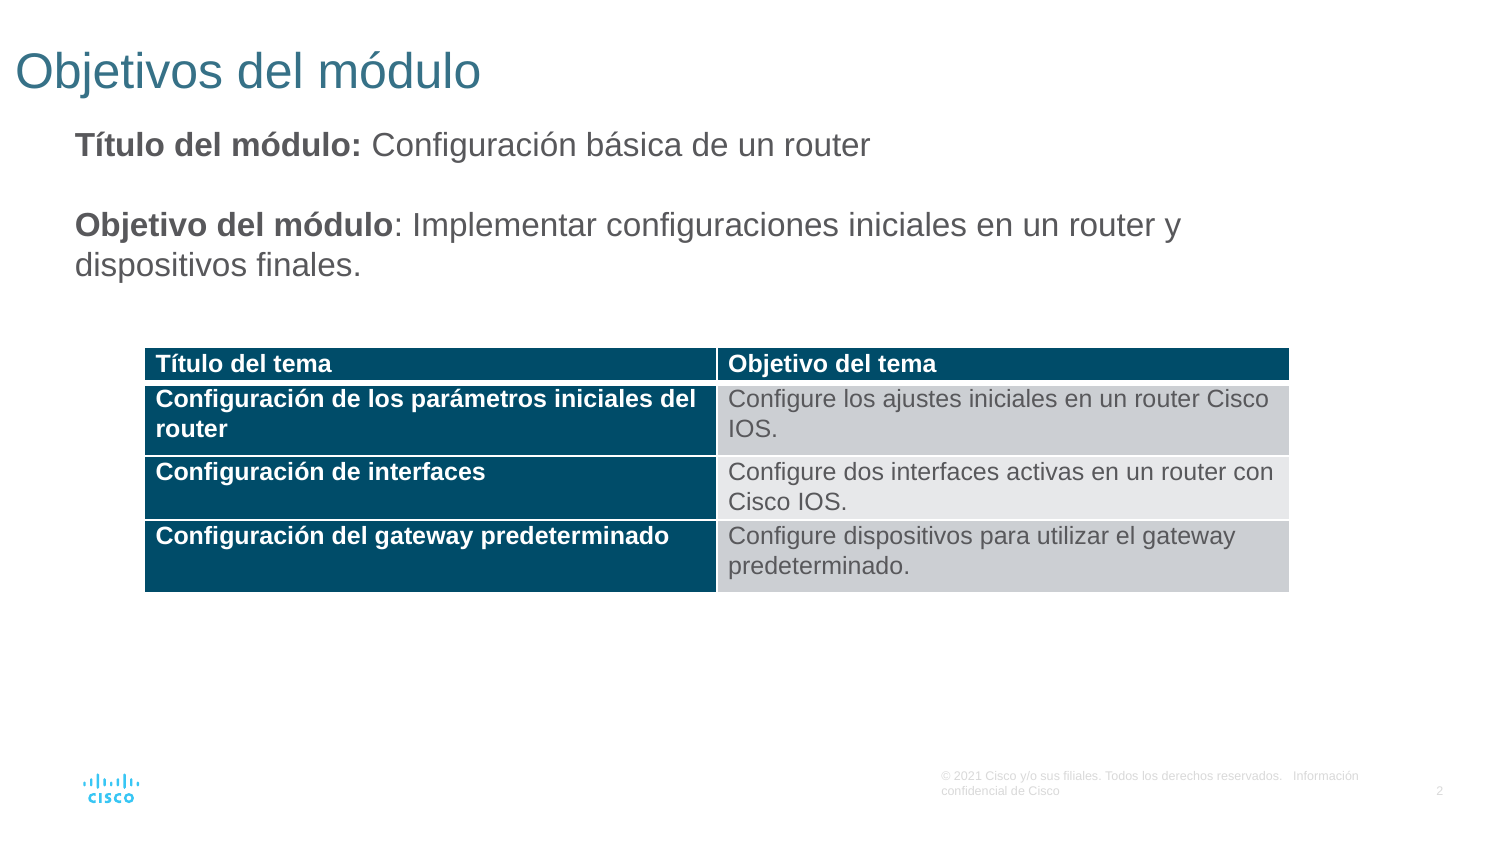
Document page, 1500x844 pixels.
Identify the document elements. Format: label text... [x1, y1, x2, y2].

text_box Título del módulo: Configuración básica de un router Objetivo del módulo: Implementar configuraciones iniciales en un router y dispositivos finales. [59, 115, 1375, 336]
table_header Objetivo del tema [718, 348, 1289, 380]
title Objetivos del módulo [0, 6, 1500, 131]
table_header Título del tema [145, 348, 716, 380]
table_cell Configure dos interfaces activas en un router con Cisco IOS. [718, 457, 1289, 519]
table_cell Configure los ajustes iniciales en un router Cisco IOS. [718, 386, 1289, 455]
table_cell Configuración de los parámetros iniciales del router [145, 386, 716, 455]
table_cell Configuración del gateway predeterminado [145, 521, 716, 592]
table_cell Configuración de interfaces [145, 457, 716, 519]
table_cell Configure dispositivos para utilizar el gateway predeterminado. [718, 521, 1289, 592]
